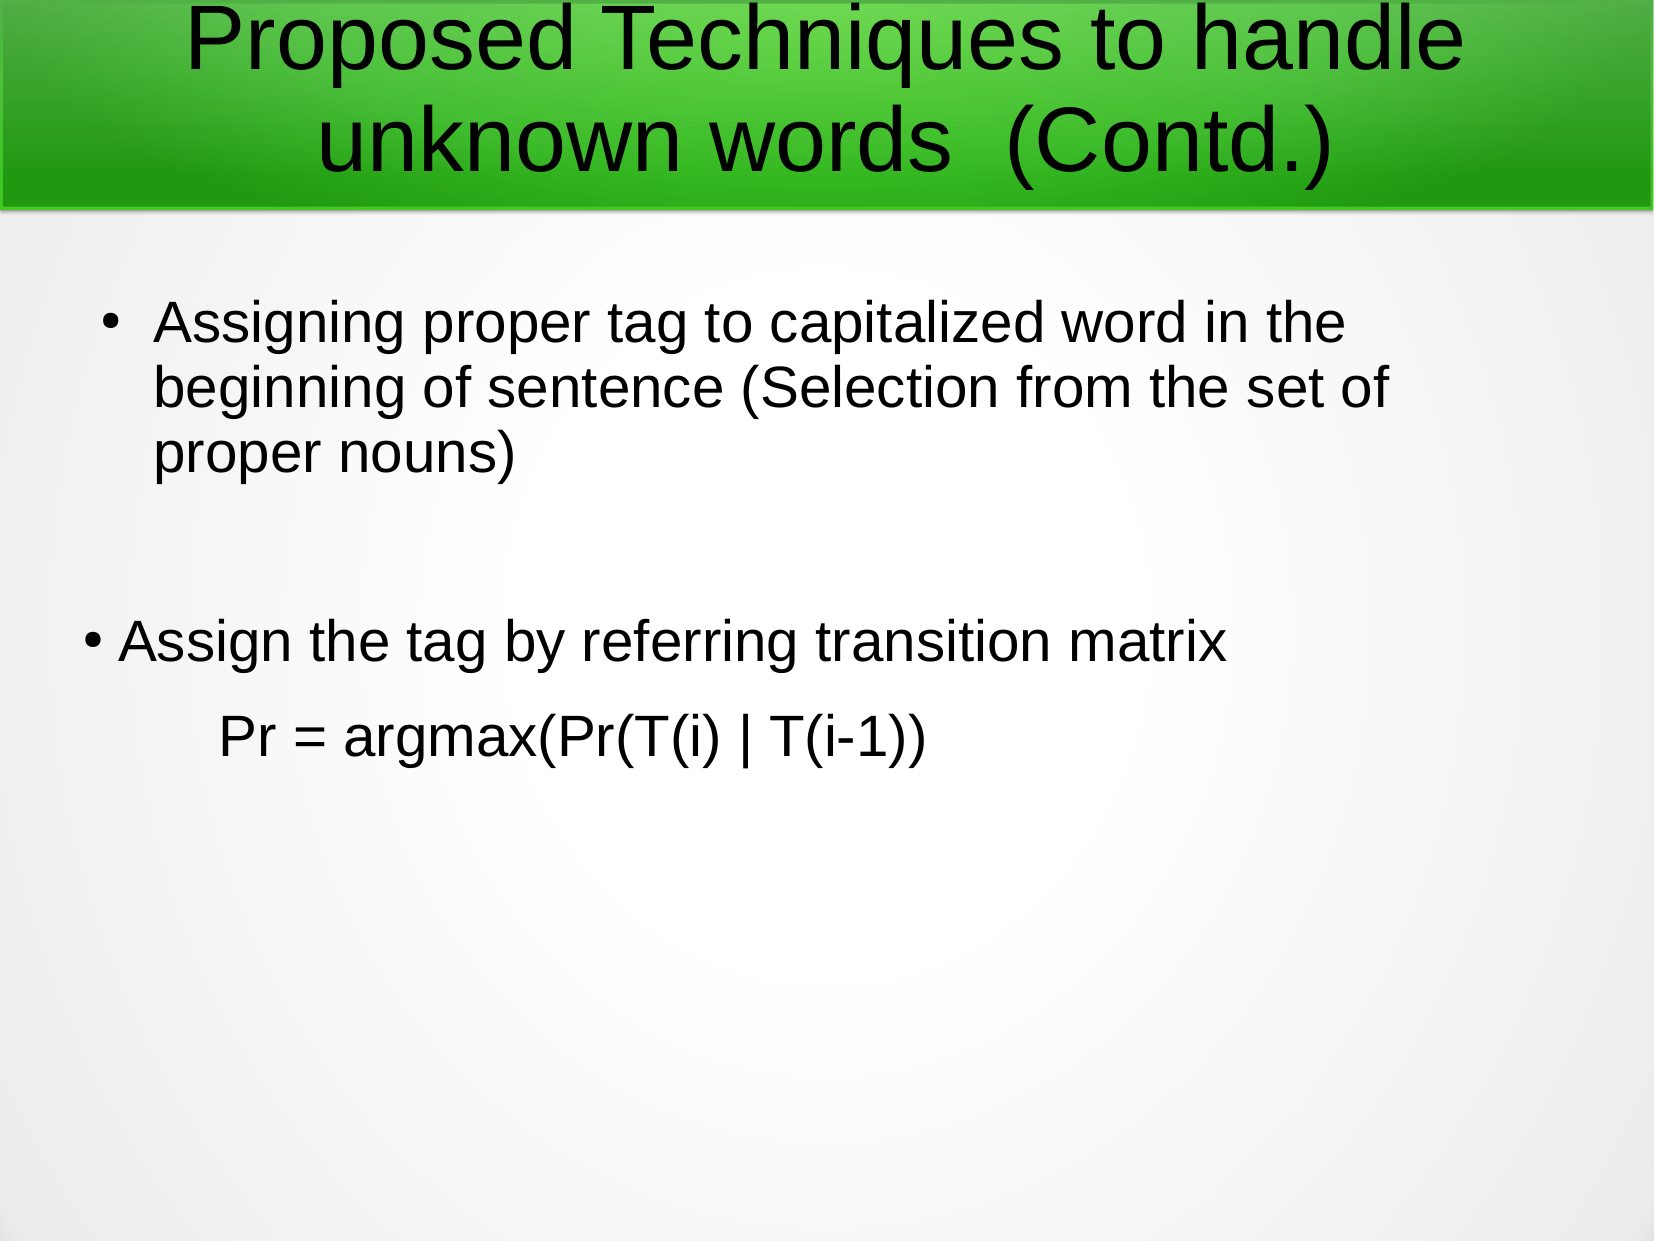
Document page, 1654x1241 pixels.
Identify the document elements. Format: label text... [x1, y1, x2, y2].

title Proposed Techniques to handle unknown words (Contd.) [82, 0, 1571, 192]
list Assigning proper tag to capitalized word in the beginning of sentence (Selection from the set of proper nouns) Assign the tag by referring transition matrix Pr = argmax(Pr(T(i) | T(i-1)) [82, 290, 1571, 1010]
